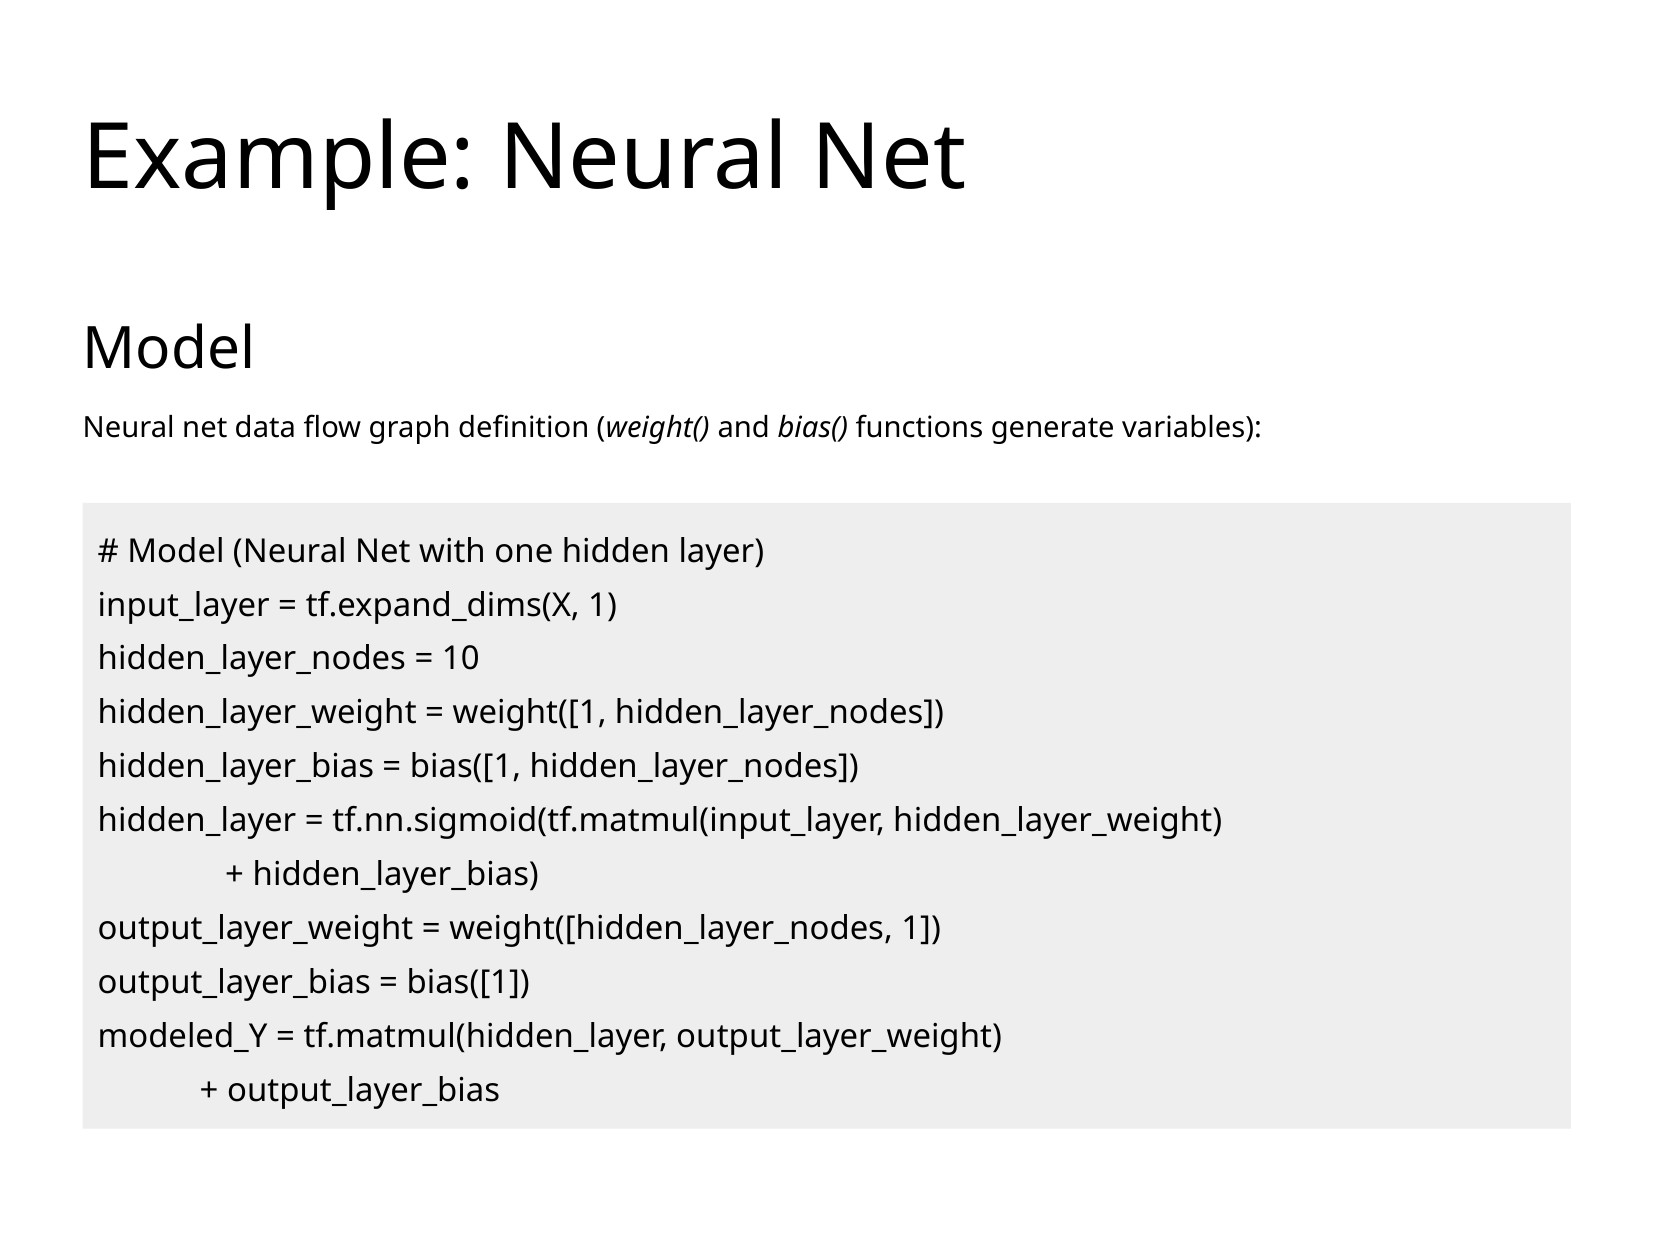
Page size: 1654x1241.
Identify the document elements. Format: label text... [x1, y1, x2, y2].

title Example: Neural Net [82, 49, 1571, 257]
list # Model (Neural Net with one hidden layer) input_layer = tf.expand_dims(X, 1) hidden_layer_nodes = 10 hidden_layer_weight = weight([1, hidden_layer_nodes]) hidden_layer_bias = bias([1, hidden_layer_nodes]) hidden_layer = tf.nn.sigmoid(tf.matmul(input_layer, hidden_layer_weight) + hidden_layer_bias) output_layer_weight = weight([hidden_layer_nodes, 1]) output_layer_bias = bias([1]) modeled_Y = tf.matmul(hidden_layer, output_layer_weight) + output_layer_bias [82, 502, 1571, 1129]
list Model Neural net data flow graph definition (weight() and bias() functions generate variables): [82, 290, 1571, 451]
